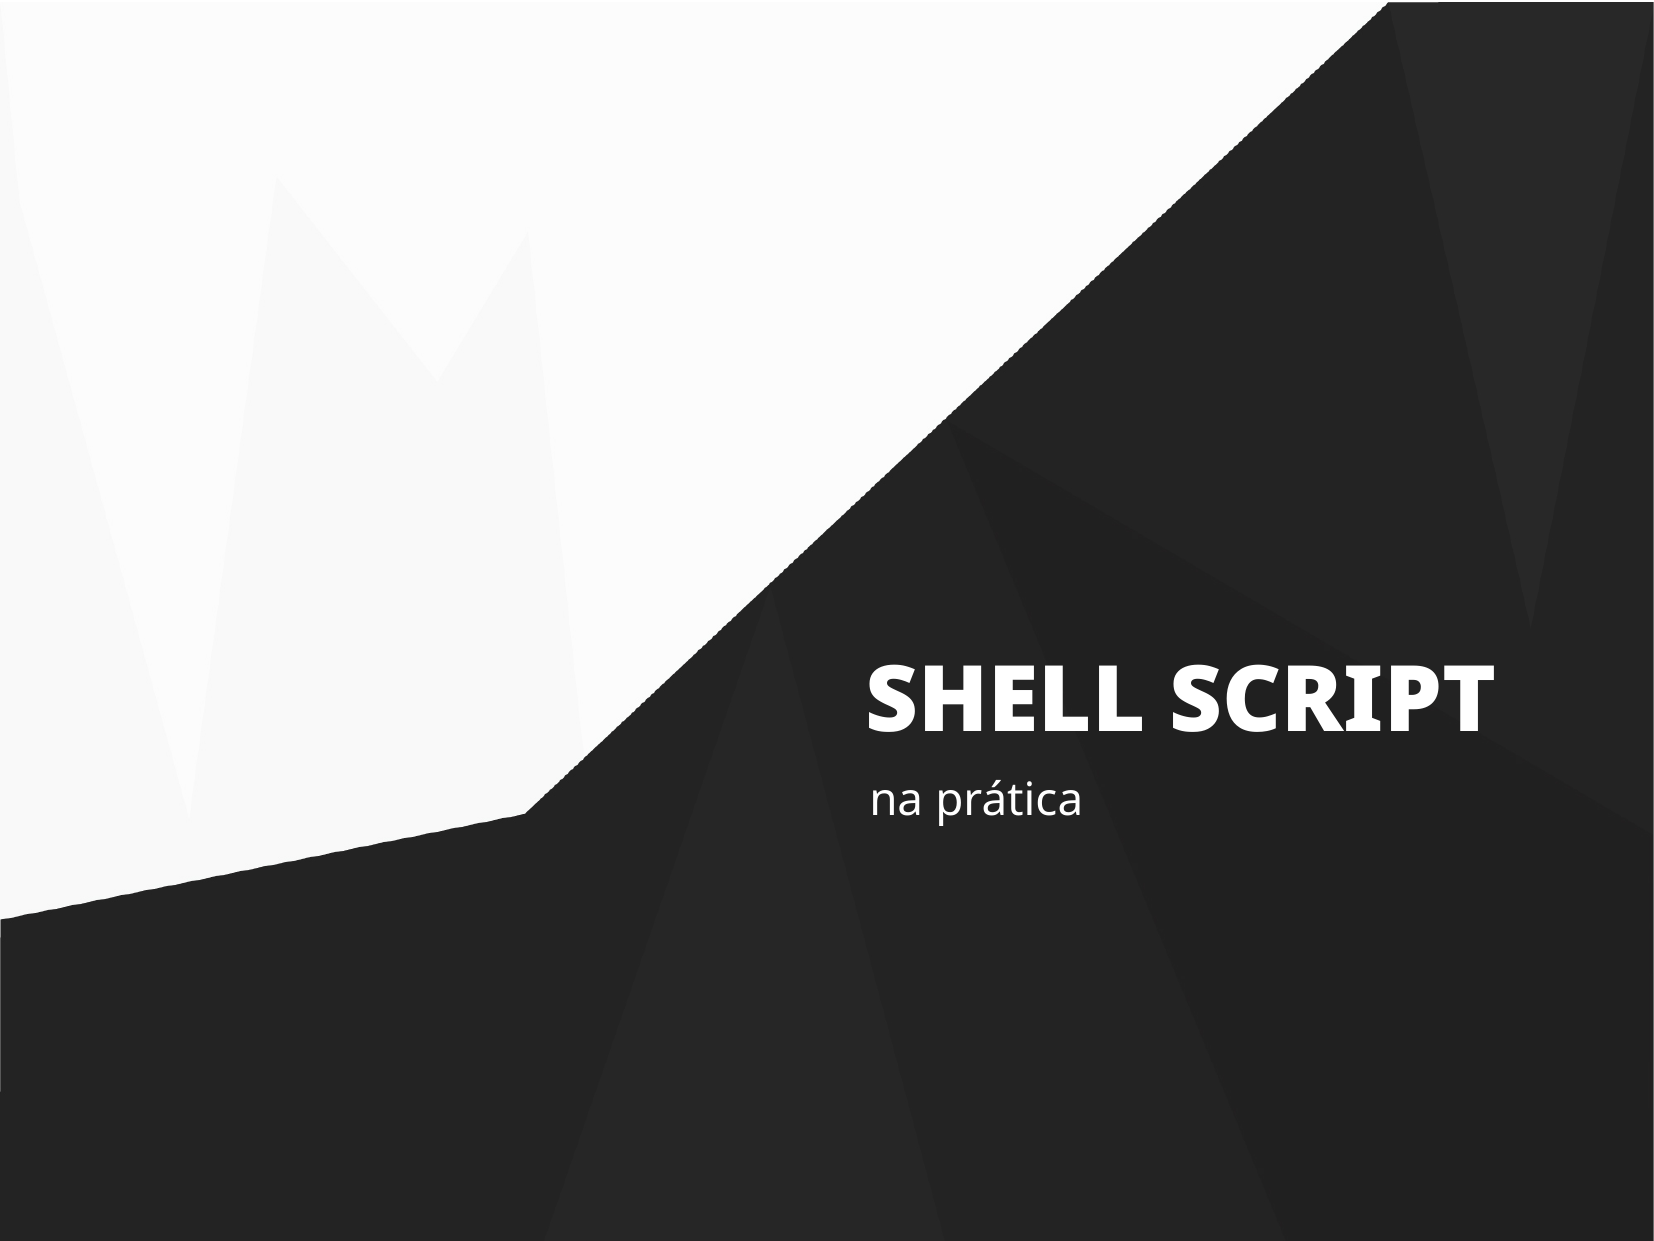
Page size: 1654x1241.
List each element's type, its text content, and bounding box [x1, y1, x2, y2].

subtitle na prática [869, 741, 1477, 854]
picture [0, 2, 1654, 1241]
title SHELL SCRIPT [865, 620, 1613, 771]
